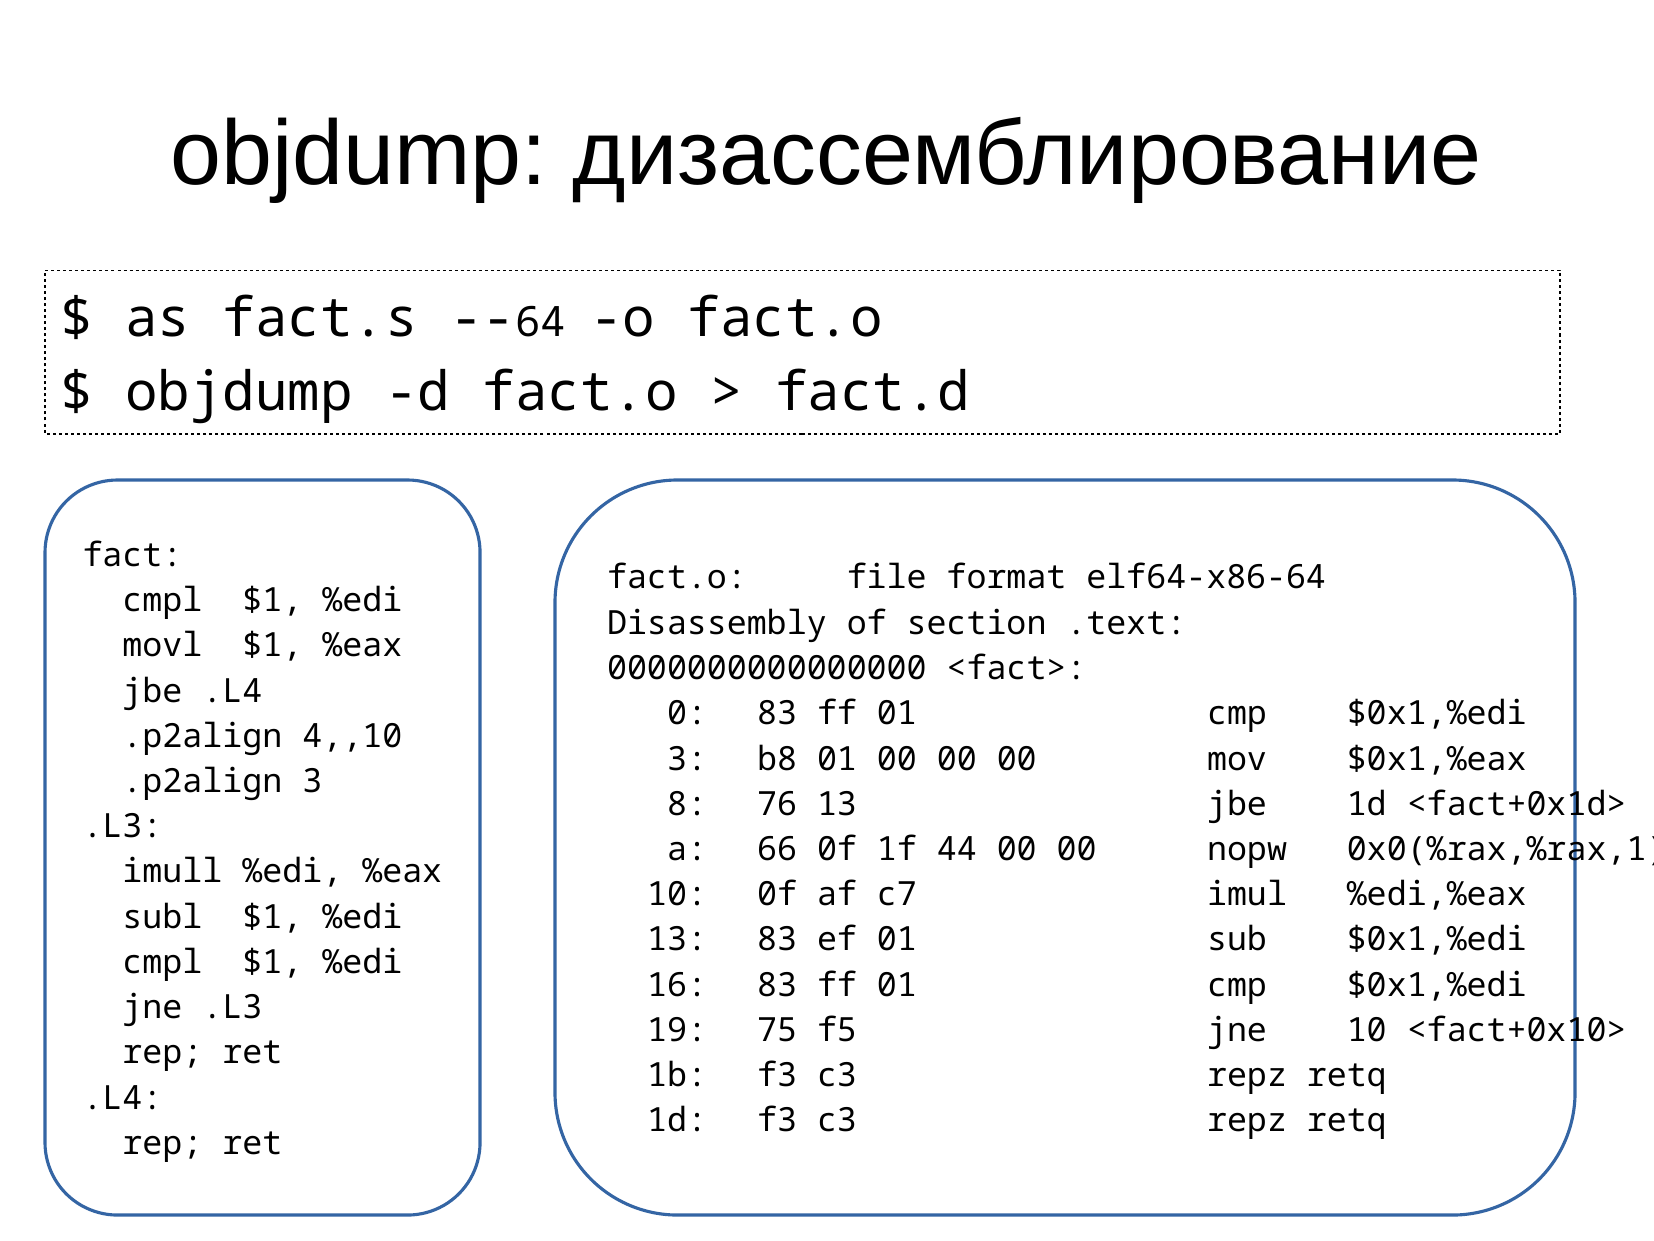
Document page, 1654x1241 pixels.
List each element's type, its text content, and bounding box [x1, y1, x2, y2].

text_box fact.o: file format elf64-x86-64 Disassembly of section .text: 0000000000000000 <fact>: 0: 83 ff 01 cmp $0x1,%edi 3: b8 01 00 00 00 mov $0x1,%eax 8: 76 13 jbe 1d <fact+0x1d> a: 66 0f 1f 44 00 00 nopw 0x0(%rax,%rax,1) 10: 0f af c7 imul %edi,%eax 13: 83 ef 01 sub $0x1,%edi 16: 83 ff 01 cmp $0x1,%edi 19: 75 f5 jne 10 <fact+0x10> 1b: f3 c3 repz retq 1d: f3 c3 repz retq [555, 480, 1576, 1216]
title objdump: дизассемблирование [82, 49, 1571, 257]
text_box fact: cmpl $1, %edi movl $1, %eax jbe .L4 .p2align 4,,10 .p2align 3 .L3: imull %edi, %eax subl $1, %edi cmpl $1, %edi jne .L3 rep; ret .L4: rep; ret [45, 480, 481, 1216]
text_box $ as fact.s --64 -o fact.o $ objdump -d fact.o > fact.d [45, 270, 1561, 430]
